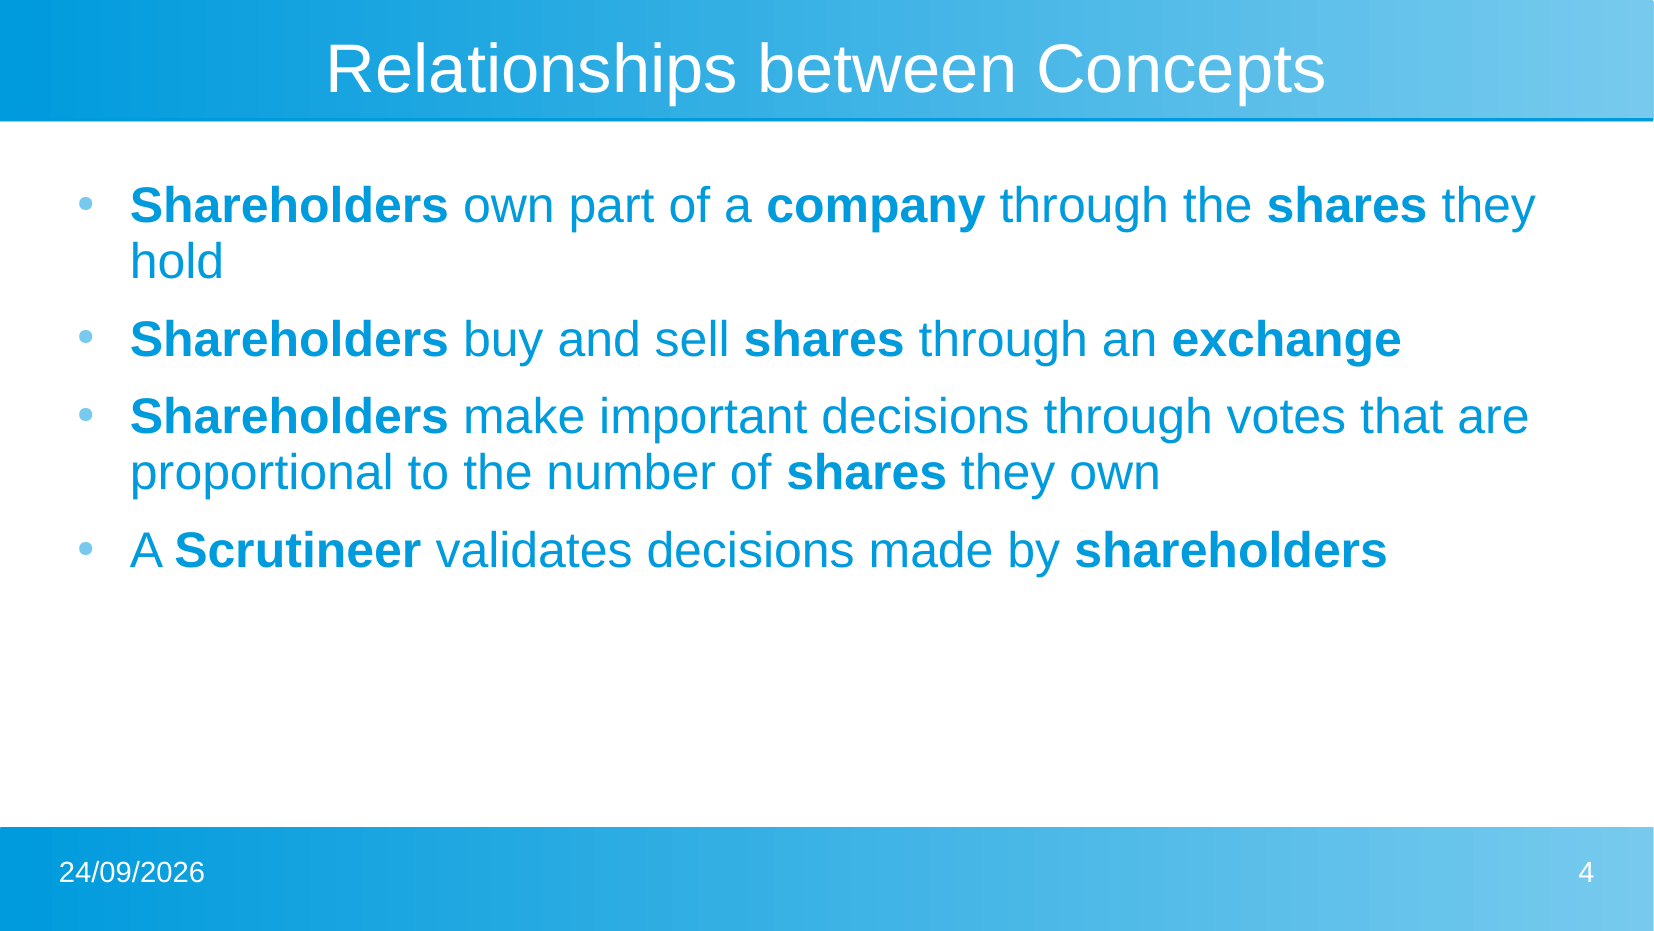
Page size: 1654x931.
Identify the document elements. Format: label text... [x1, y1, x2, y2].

title Relationships between Concepts [59, 29, 1595, 108]
list Shareholders own part of a company through the shares they hold Shareholders buy and sell shares through an exchange Shareholders make important decisions through votes that are proportional to the number of shares they own A Scrutineer validates decisions made by shareholders [59, 177, 1595, 768]
